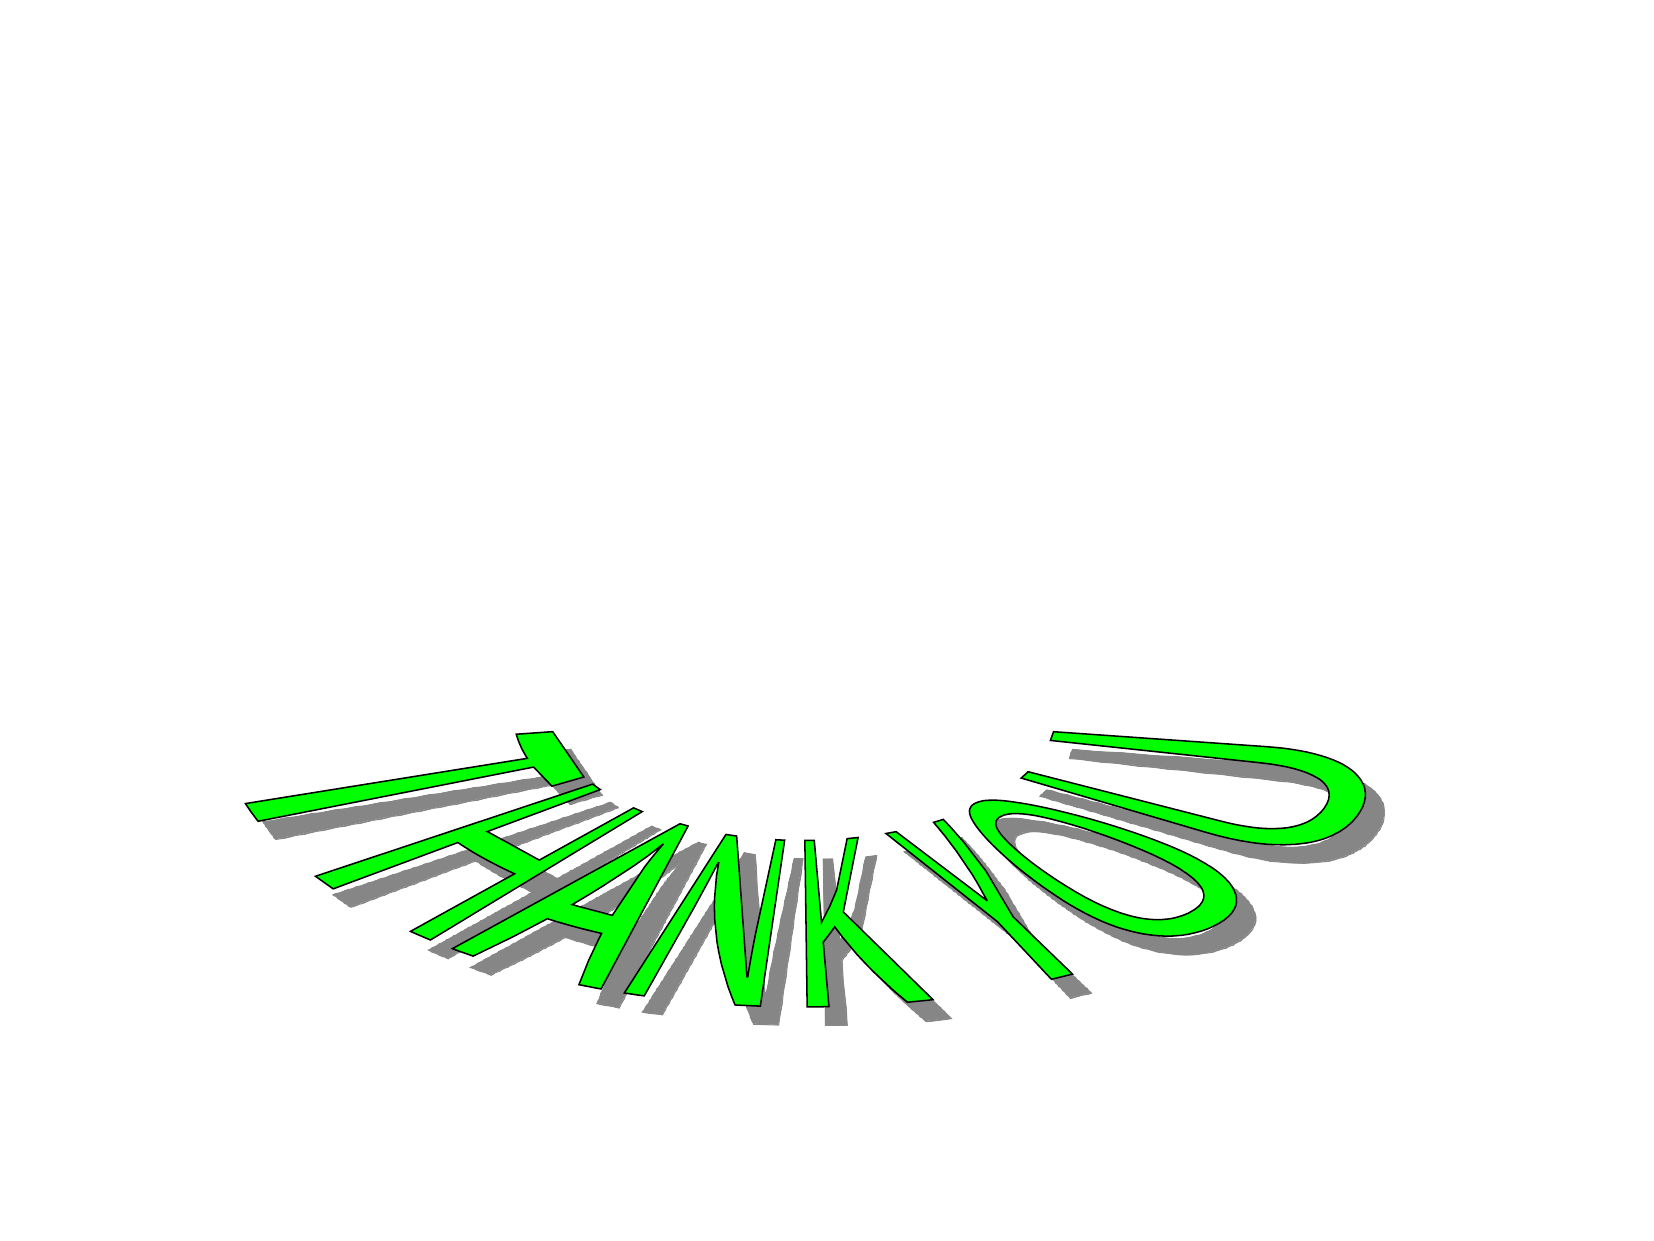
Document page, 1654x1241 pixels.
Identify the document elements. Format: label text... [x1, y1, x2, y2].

text_box THANK YOU [804, 837, 933, 1007]
text_box THANK YOU [624, 834, 785, 1007]
text_box THANK YOU [969, 800, 1237, 937]
text_box THANK YOU [886, 819, 1073, 980]
text_box THANK YOU [1021, 731, 1366, 845]
text_box THANK YOU [452, 823, 689, 989]
text_box THANK YOU [315, 784, 643, 940]
text_box THANK YOU [245, 731, 584, 822]
